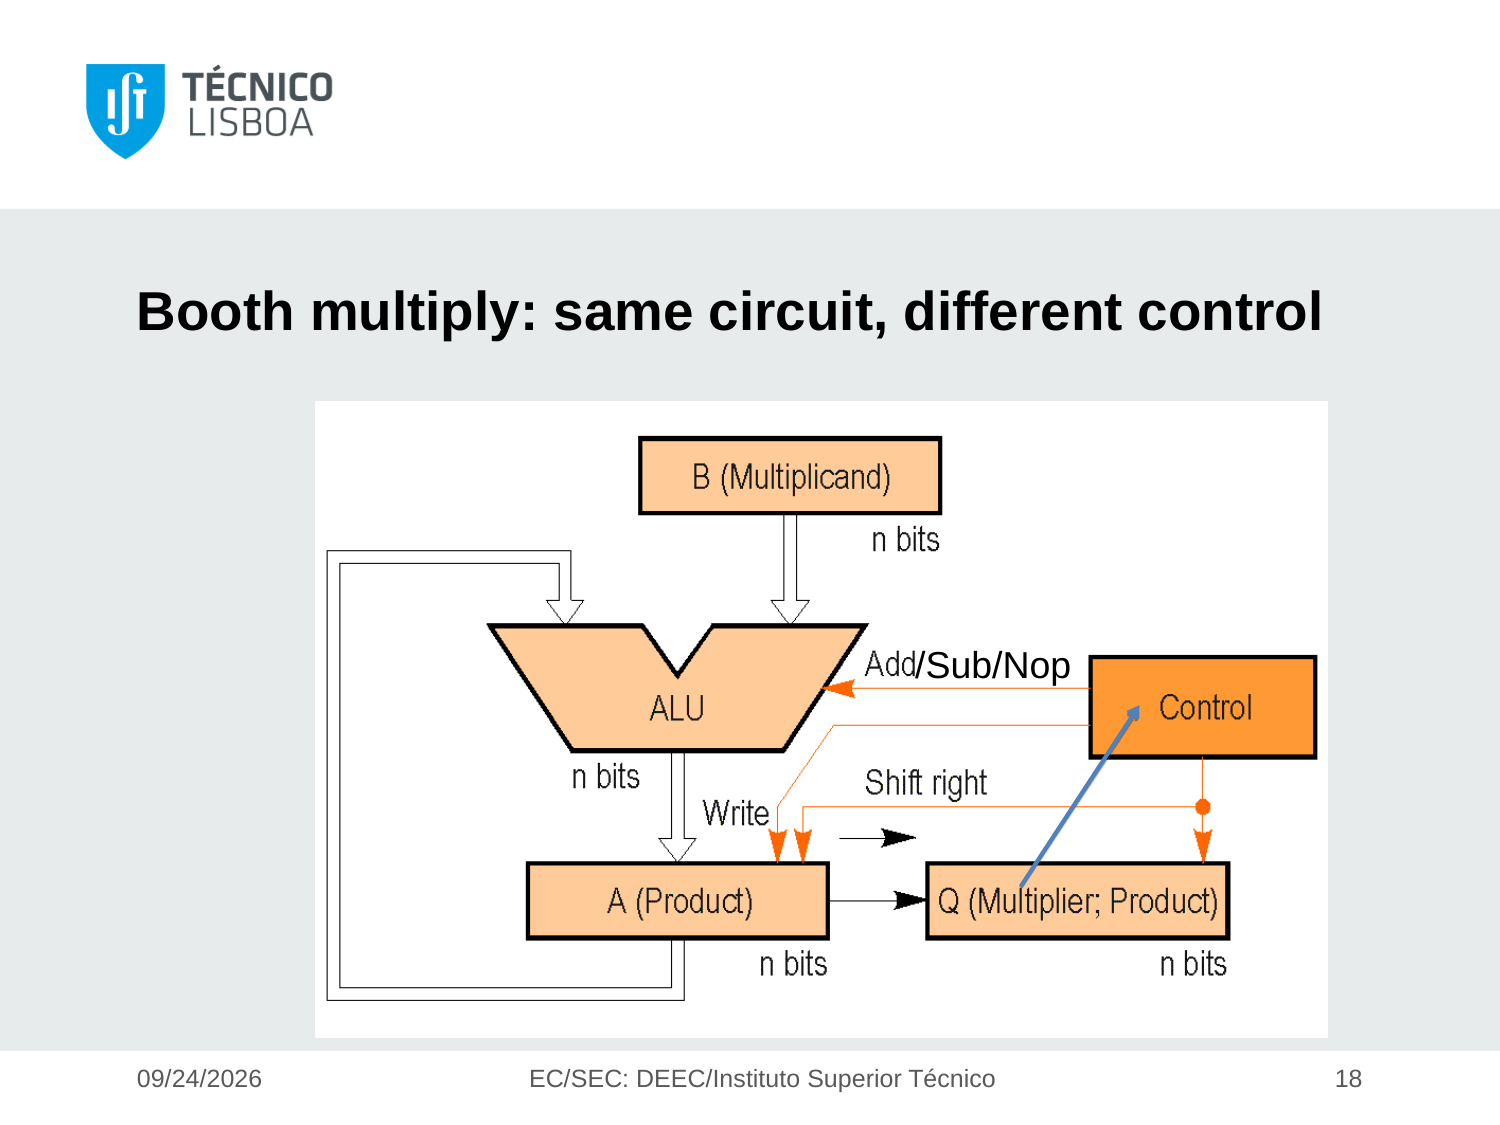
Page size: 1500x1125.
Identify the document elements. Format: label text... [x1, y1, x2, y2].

picture [0, 0, 1500, 1125]
slide_number 10/22/2018 [121, 1052, 425, 1103]
footer EC/SEC: DEEC/Instituto Superior Técnico [512, 1052, 1021, 1103]
text_box /Sub/Nop [900, 634, 1087, 694]
slide_number <number> [1077, 1052, 1378, 1103]
title Booth multiply: same circuit, different control [121, 237, 1378, 381]
